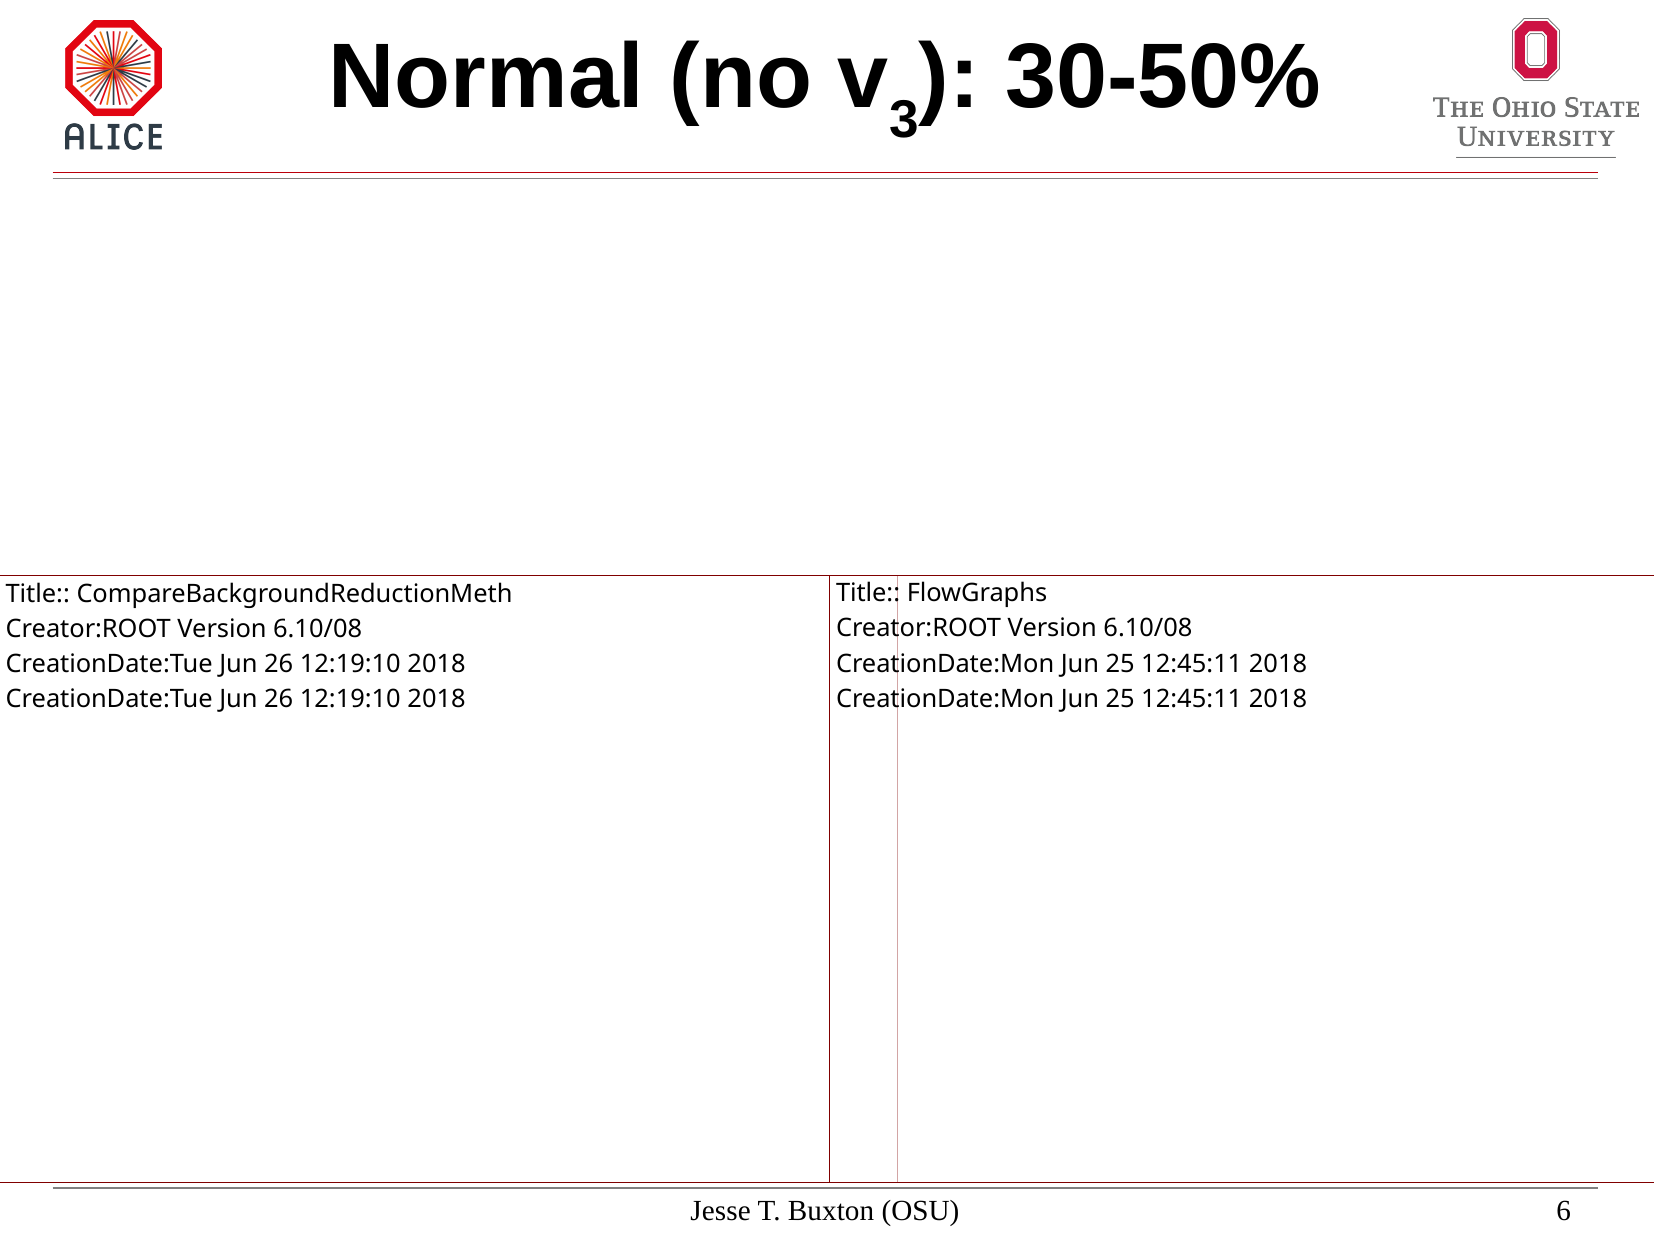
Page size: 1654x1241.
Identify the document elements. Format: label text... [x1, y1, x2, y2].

picture [0, 573, 1654, 1183]
title Normal (no v3): 30-50% [137, 1, 1513, 172]
picture [65, 20, 137, 150]
picture [1513, 5, 1642, 171]
